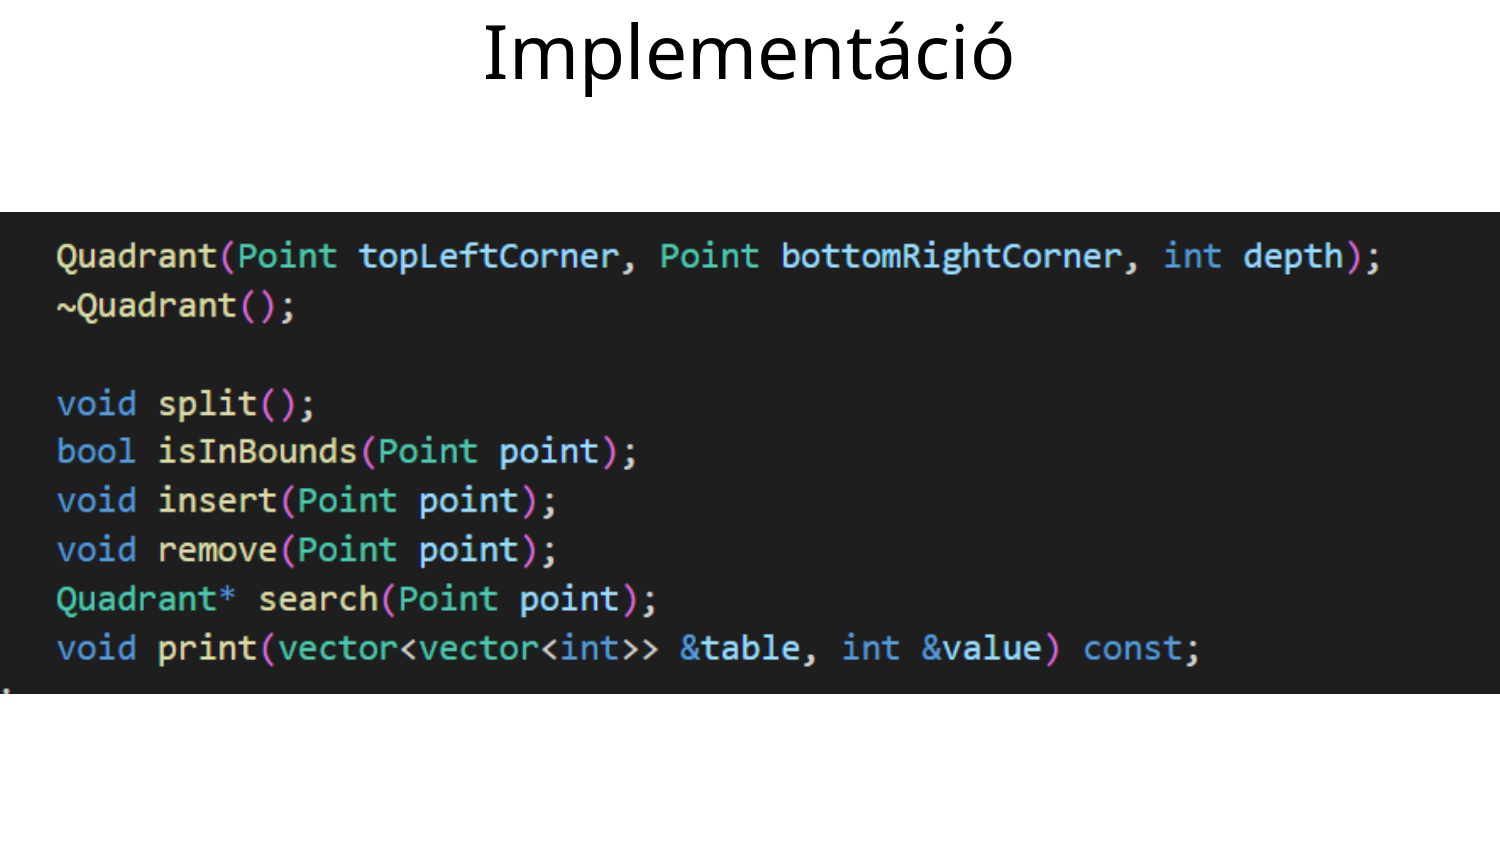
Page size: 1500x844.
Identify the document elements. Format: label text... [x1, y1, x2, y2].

picture [0, 212, 1500, 694]
text_box Implementáció [44, 0, 1456, 99]
